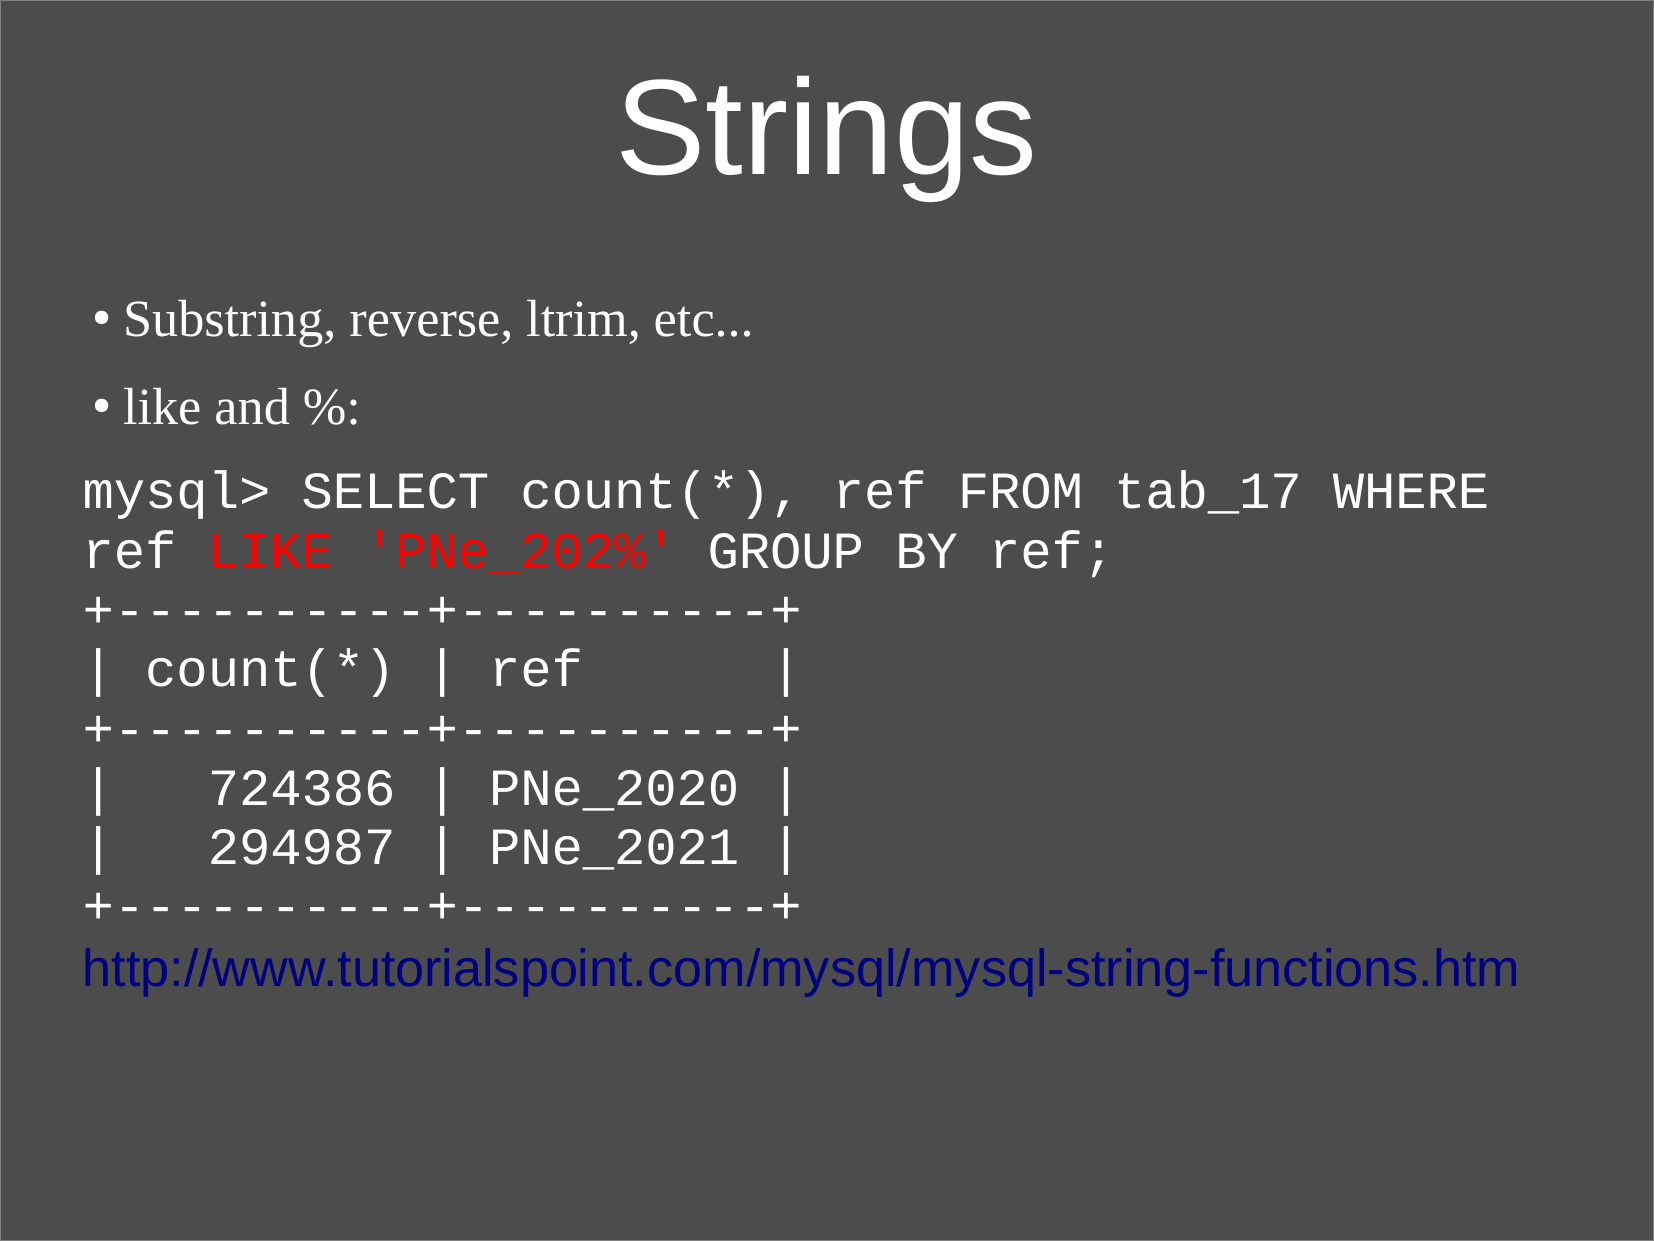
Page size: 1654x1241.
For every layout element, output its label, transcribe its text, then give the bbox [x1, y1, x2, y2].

list Substring, reverse, ltrim, etc... like and %: mysql> SELECT count(*), ref FROM tab_17 WHERE ref LIKE 'PNe_202%' GROUP BY ref; +----------+----------+ | count(*) | ref | +----------+----------+ | 724386 | PNe_2020 | | 294987 | PNe_2021 | +----------+----------+ http://www.tutorialspoint.com/mysql/mysql-string-functions.htm [82, 290, 1538, 1010]
title Strings [389, 49, 1264, 205]
